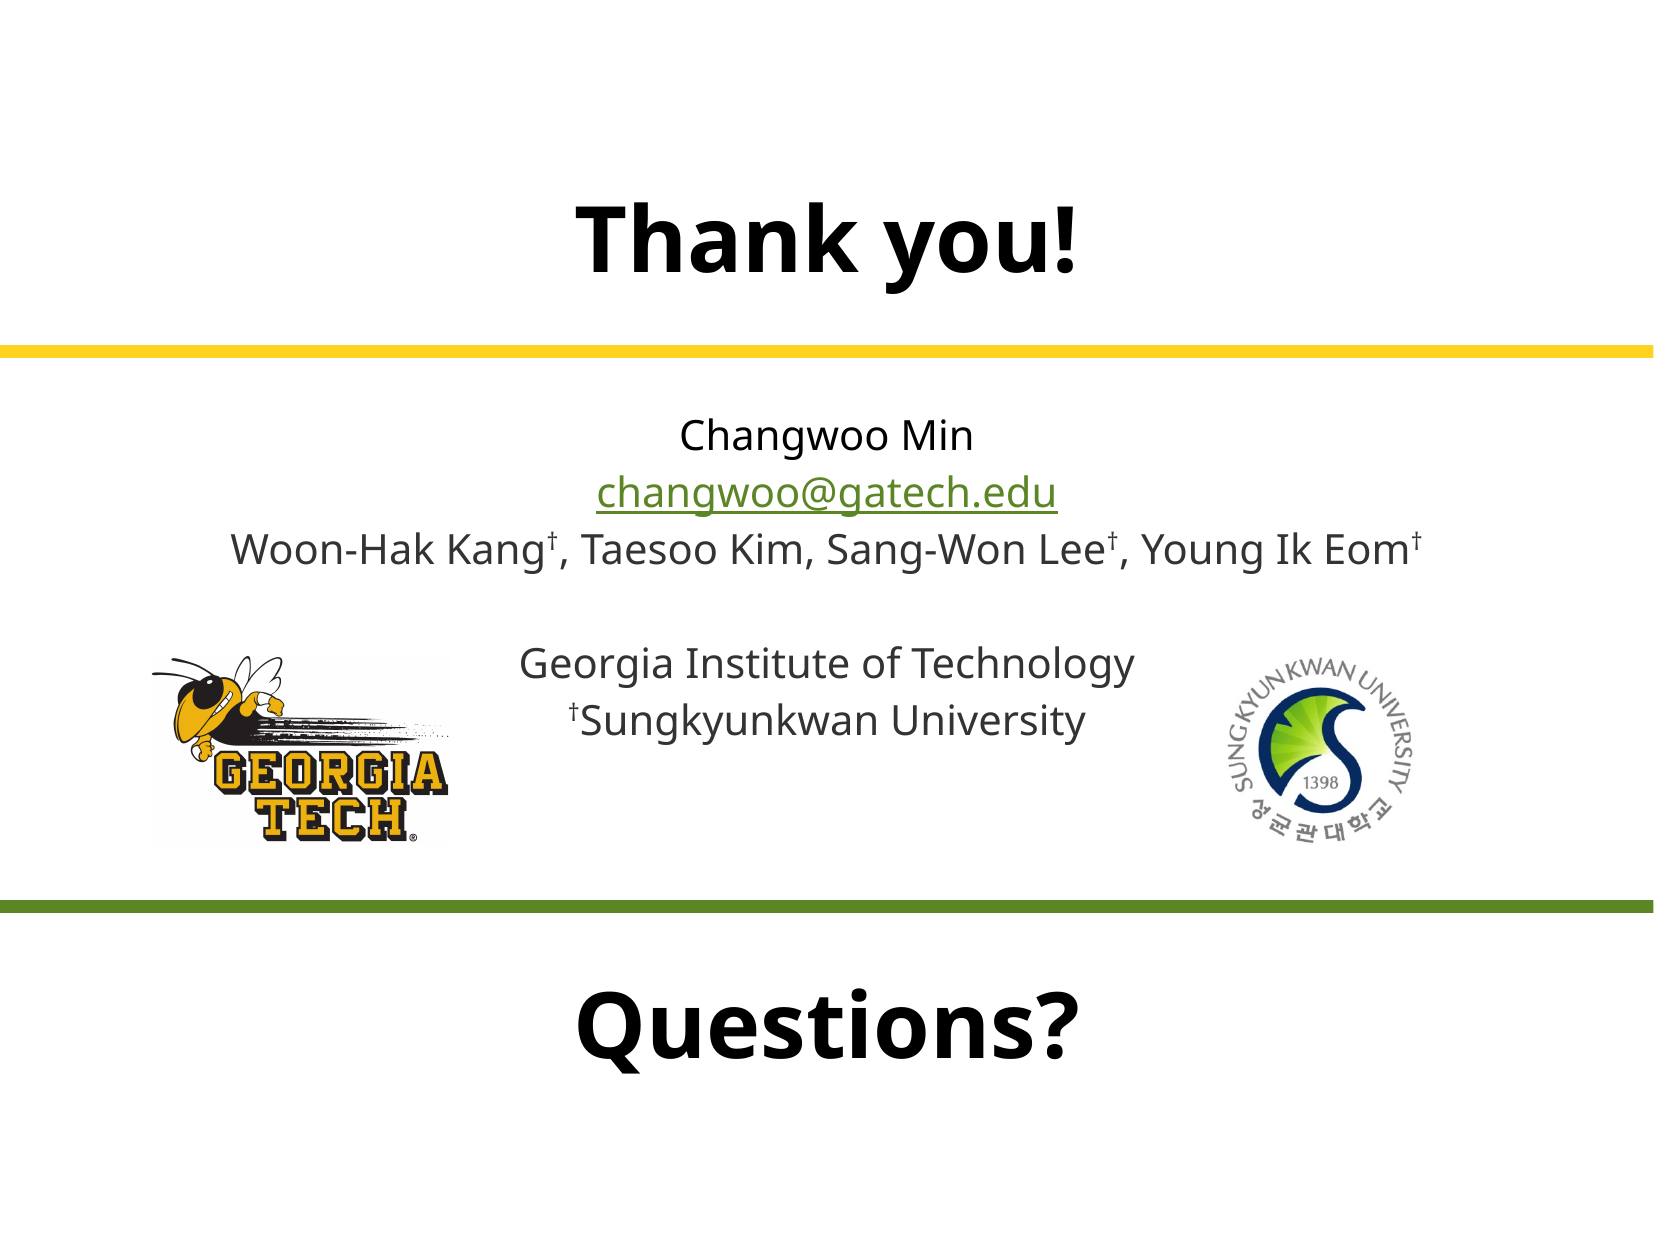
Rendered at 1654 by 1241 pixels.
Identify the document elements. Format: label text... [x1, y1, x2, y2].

picture [1153, 913, 1486, 917]
picture [1153, 583, 1486, 900]
subtitle Changwoo Min changwoo@gatech.edu Woon-Hak Kang†, Taesoo Kim, Sang-Won Lee†, Young Ik Eom† Georgia Institute of Technology †Sungkyunkwan University [82, 374, 1571, 780]
text_box Questions? [551, 960, 1103, 1086]
text_box Thank you! [551, 174, 1103, 301]
picture [150, 655, 451, 845]
